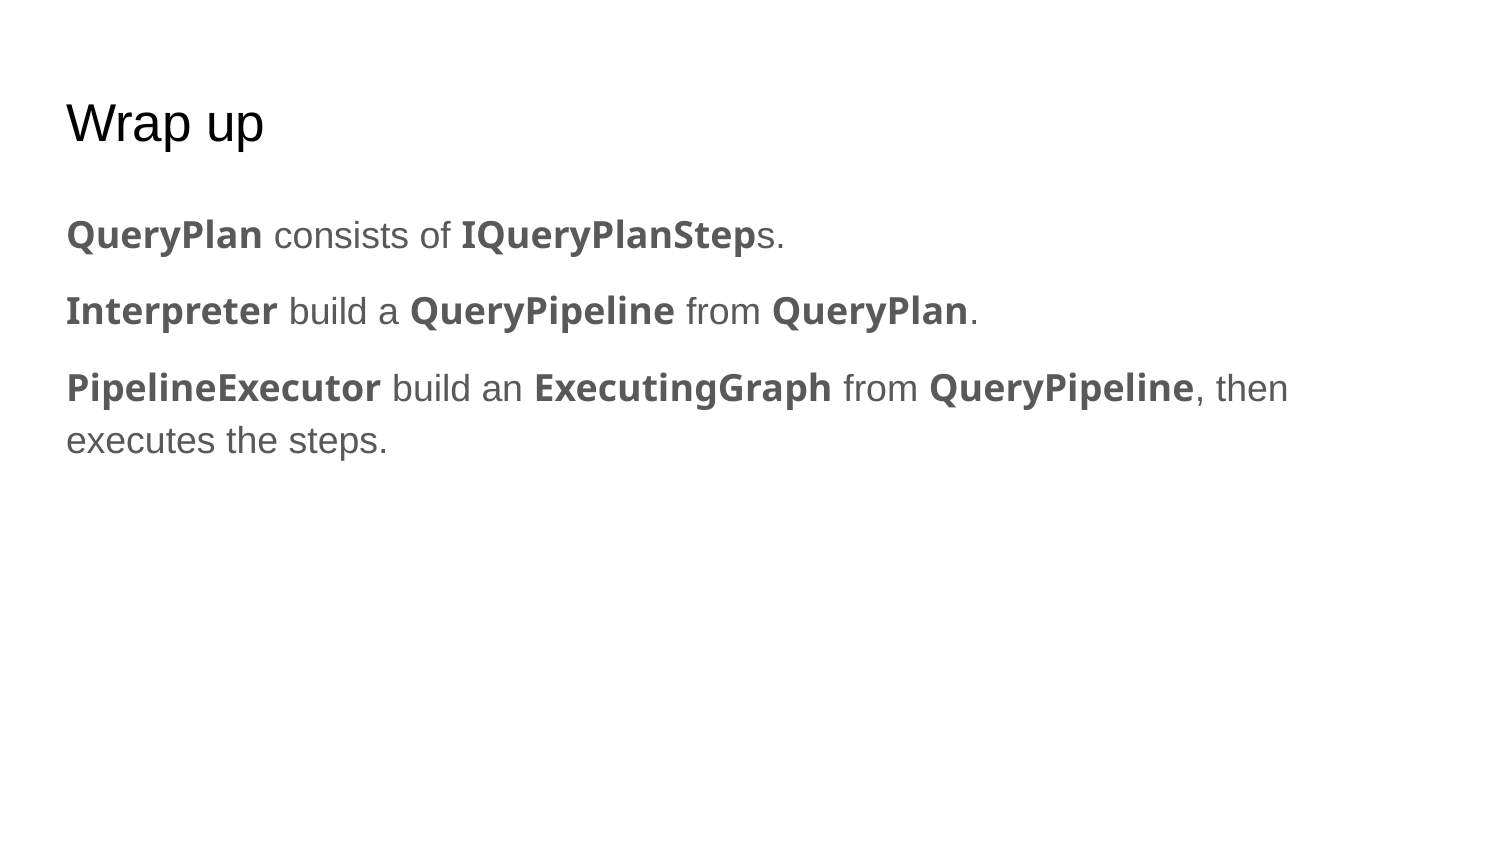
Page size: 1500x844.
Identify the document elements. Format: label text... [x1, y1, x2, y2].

list QueryPlan consists of IQueryPlanSteps. Interpreter build a QueryPipeline from QueryPlan. PipelineExecutor build an ExecutingGraph from QueryPipeline, then executes the steps. [51, 189, 1449, 750]
title Wrap up [51, 72, 1449, 167]
